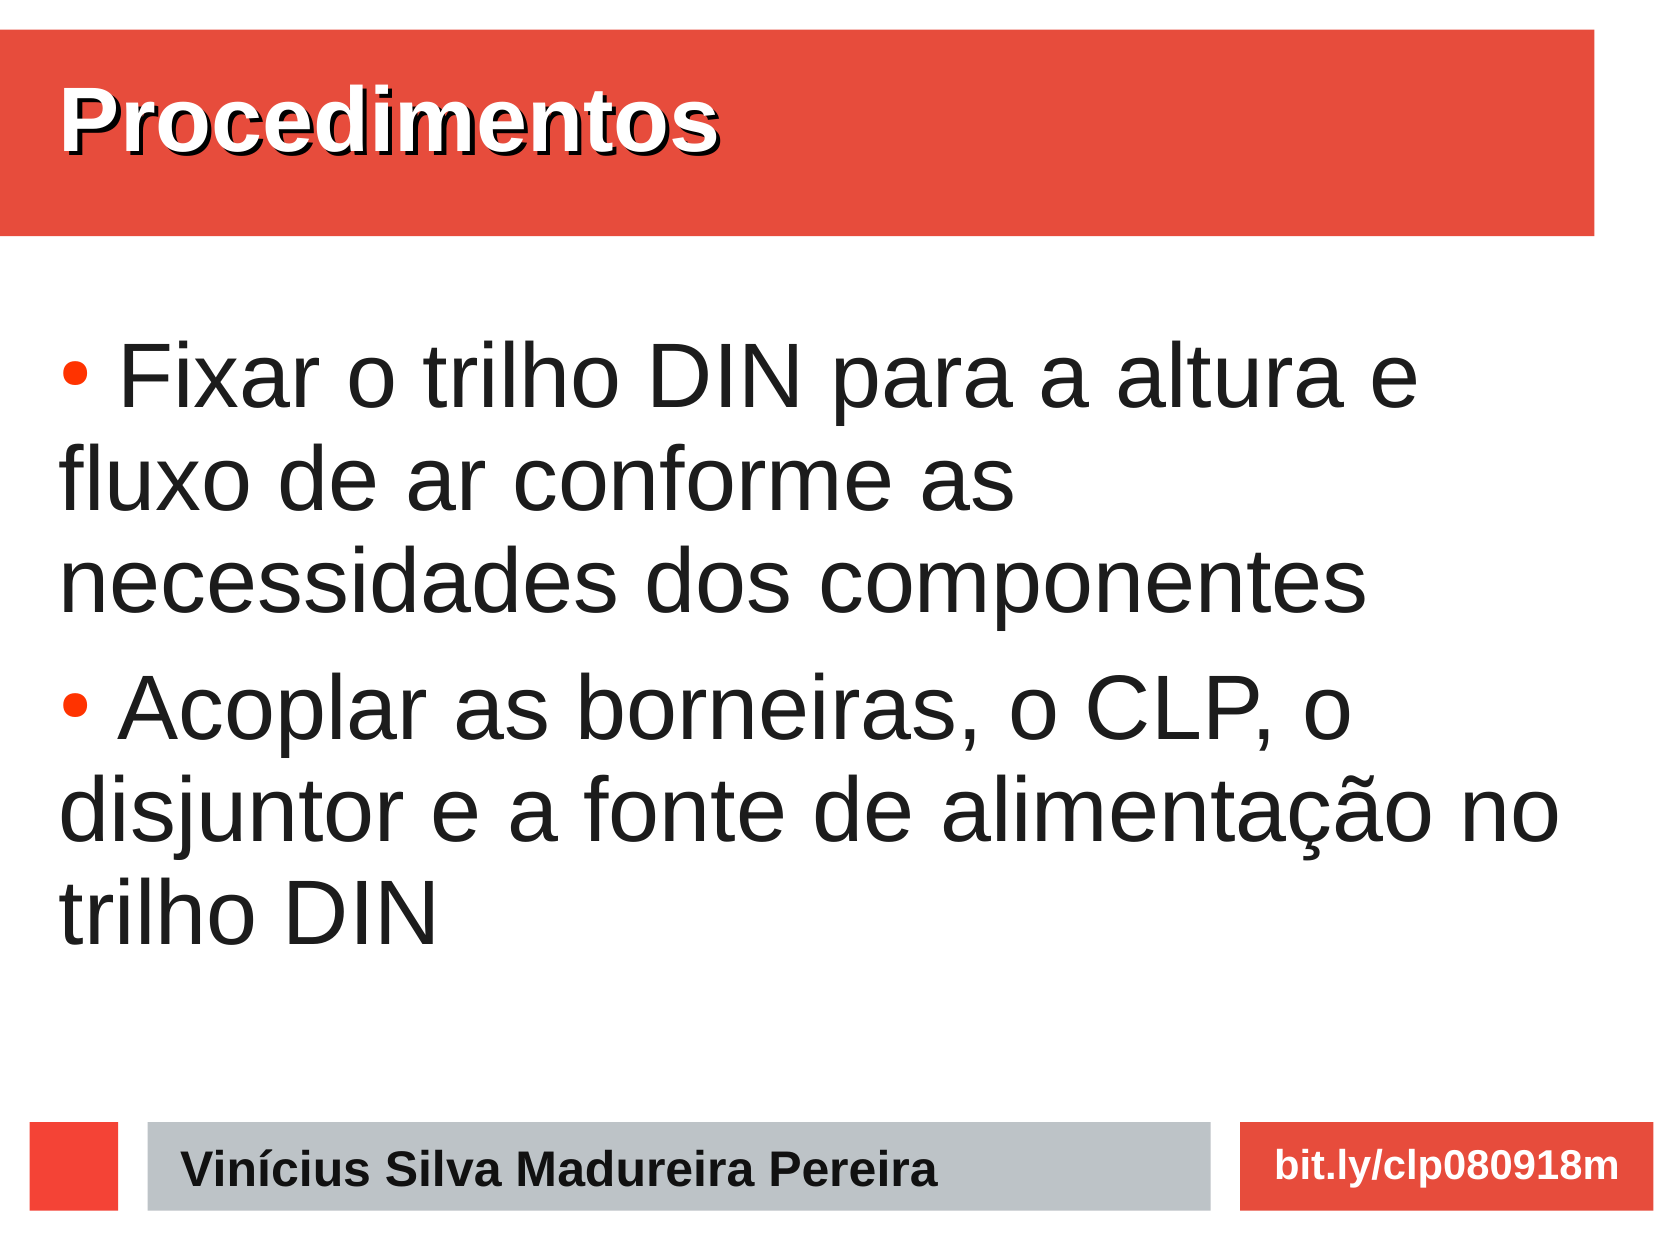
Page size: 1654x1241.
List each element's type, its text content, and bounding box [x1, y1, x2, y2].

title Procedimentos [59, 23, 1595, 172]
text_box bit.ly/clp080918m [1228, 1133, 1654, 1205]
text_box Vinícius Silva Madureira Pereira [165, 1133, 1170, 1205]
list Fixar o trilho DIN para a altura e fluxo de ar conforme as necessidades dos componentes Acoplar as borneiras, o CLP, o disjuntor e a fonte de alimentação no trilho DIN [59, 324, 1565, 1093]
